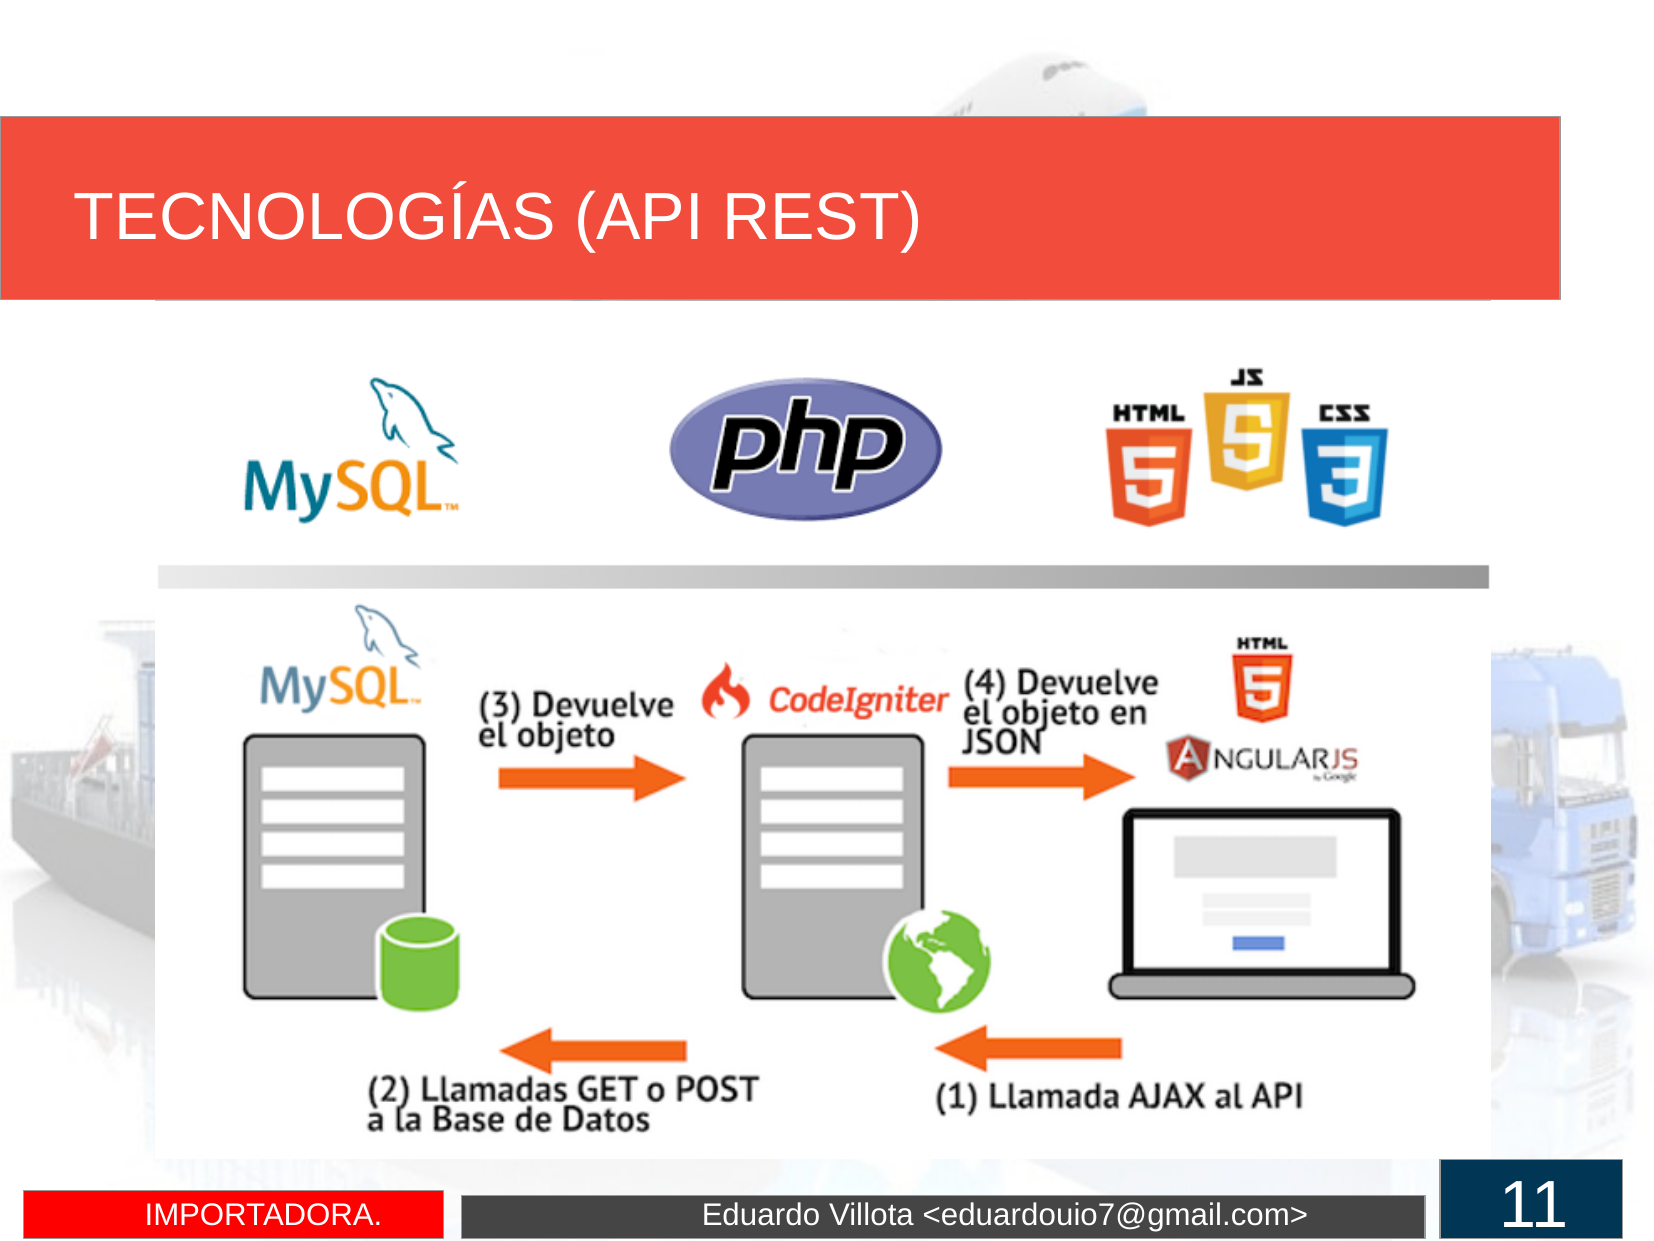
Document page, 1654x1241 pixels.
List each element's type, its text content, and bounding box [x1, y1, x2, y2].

picture [0, 0, 1654, 1241]
text_box Eduardo Villota <eduardouio7@gmail.com> [687, 1189, 1325, 1240]
text_box 11 [1485, 1159, 1593, 1241]
text_box [461, 1195, 687, 1239]
text_box [1325, 1195, 1426, 1239]
text_box [1440, 1159, 1485, 1239]
text_box [398, 1190, 444, 1239]
text_box [1593, 1159, 1623, 1239]
text_box IMPORTADORA. [129, 1189, 398, 1240]
text_box [0, 116, 1561, 300]
text_box TECNOLOGÍAS (API REST) [59, 172, 1245, 262]
text_box [23, 1190, 129, 1239]
